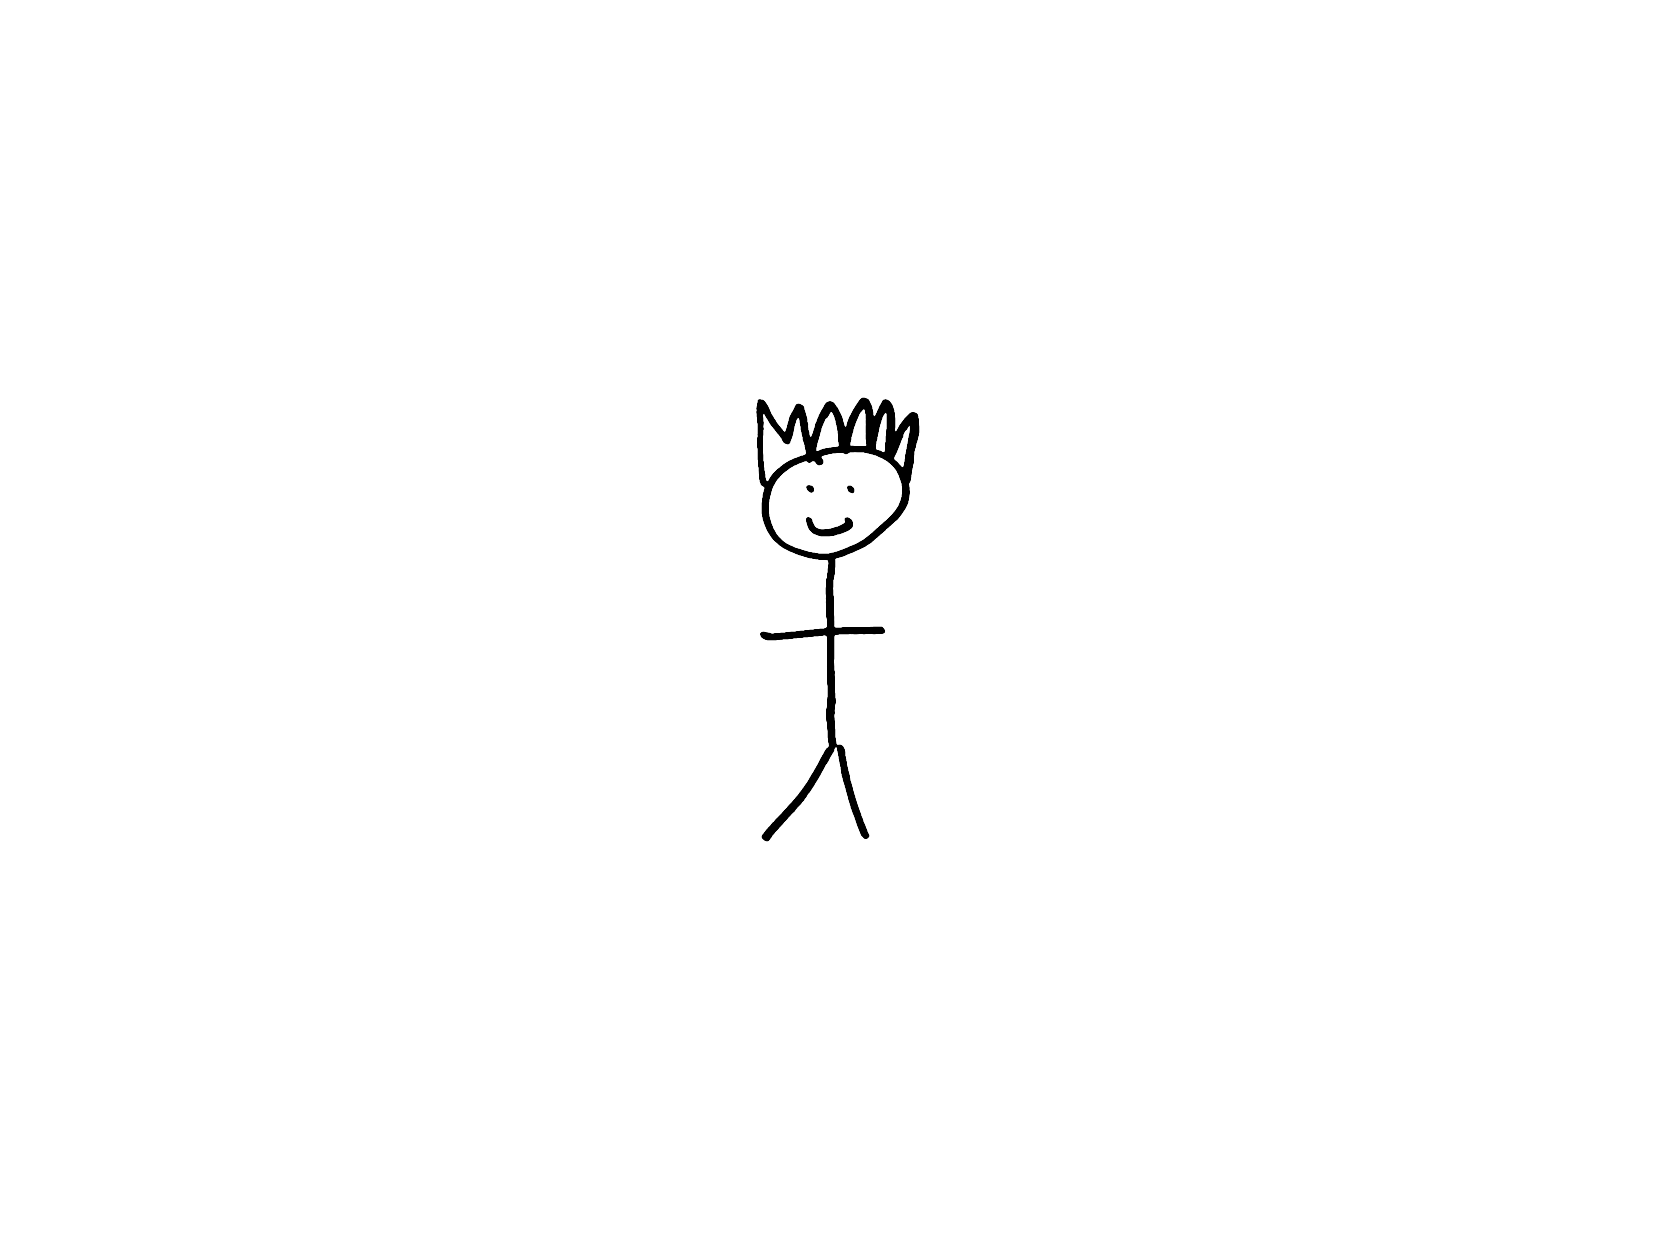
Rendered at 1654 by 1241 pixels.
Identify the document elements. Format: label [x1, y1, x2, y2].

picture [720, 369, 933, 872]
